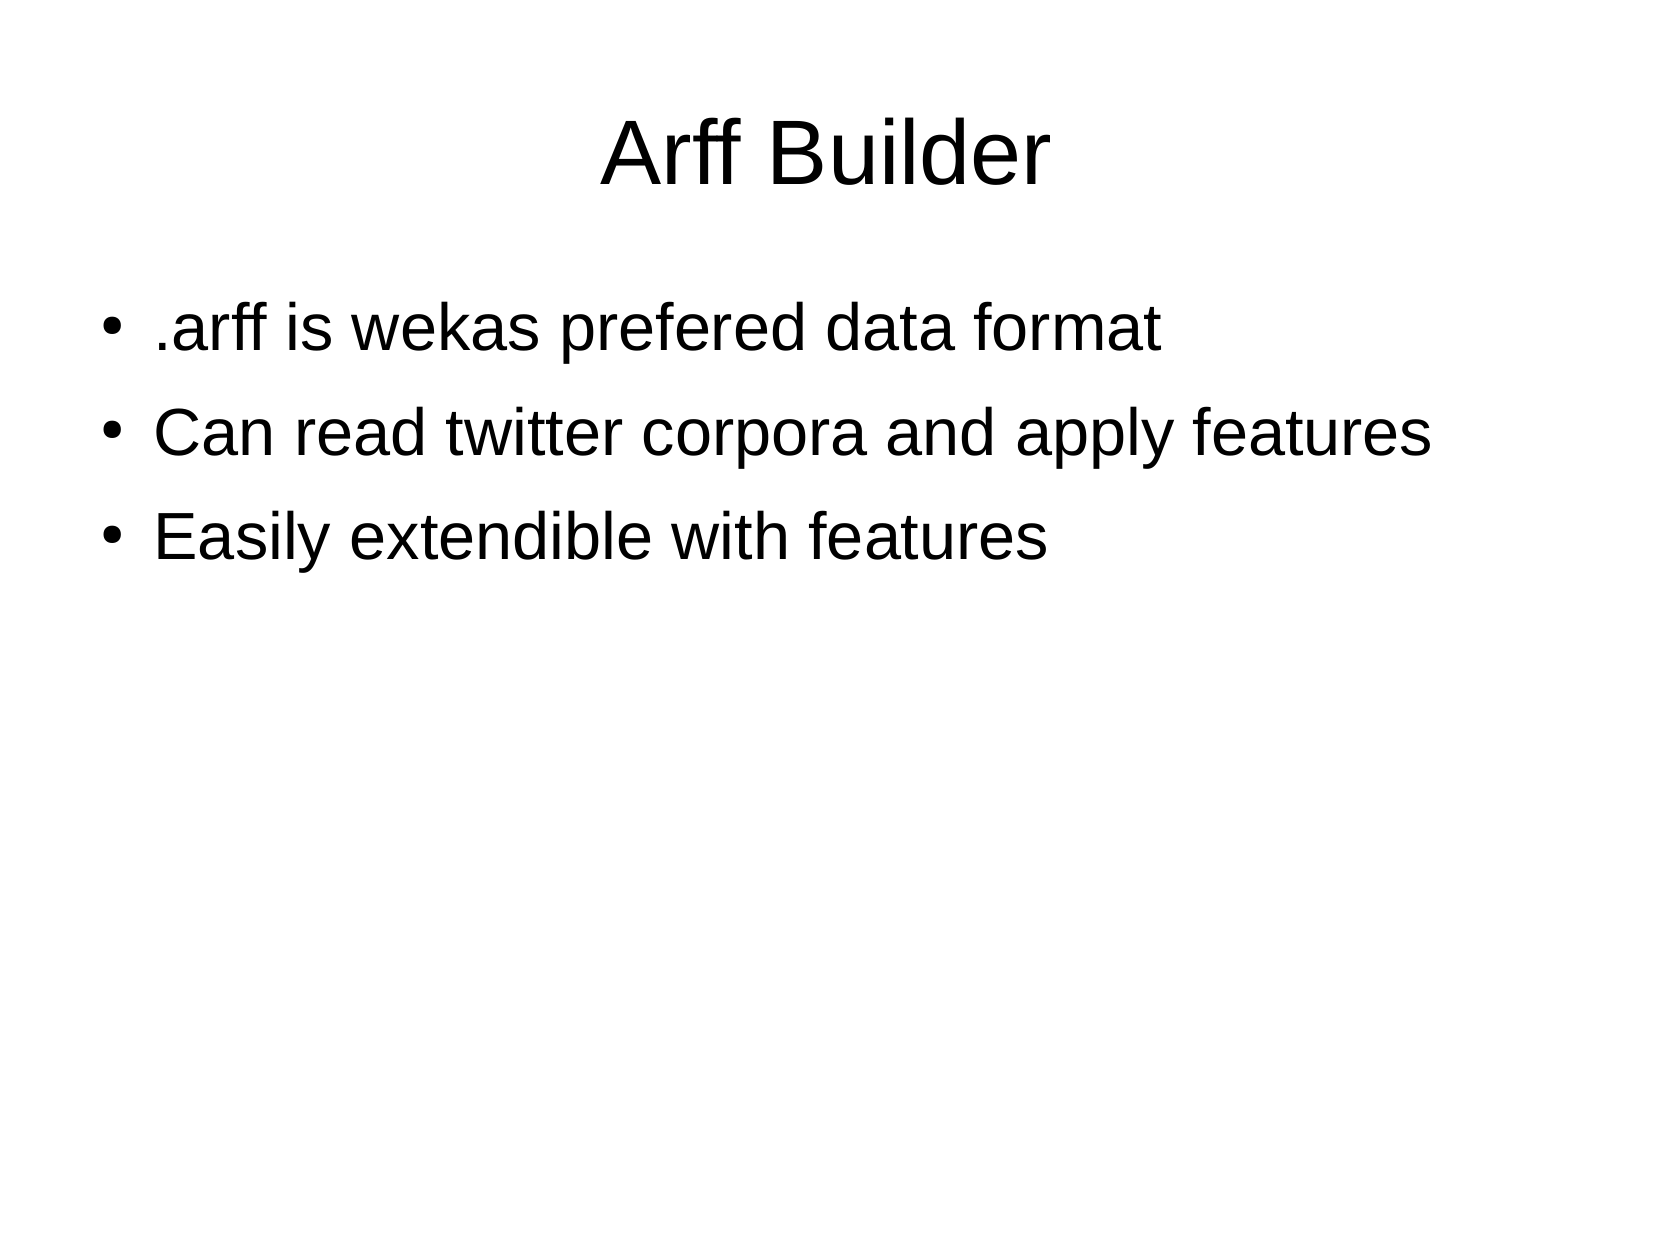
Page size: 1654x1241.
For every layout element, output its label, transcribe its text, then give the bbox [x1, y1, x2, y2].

list .arff is wekas prefered data format Can read twitter corpora and apply features Easily extendible with features [82, 290, 1571, 1010]
title Arff Builder [82, 49, 1571, 257]
